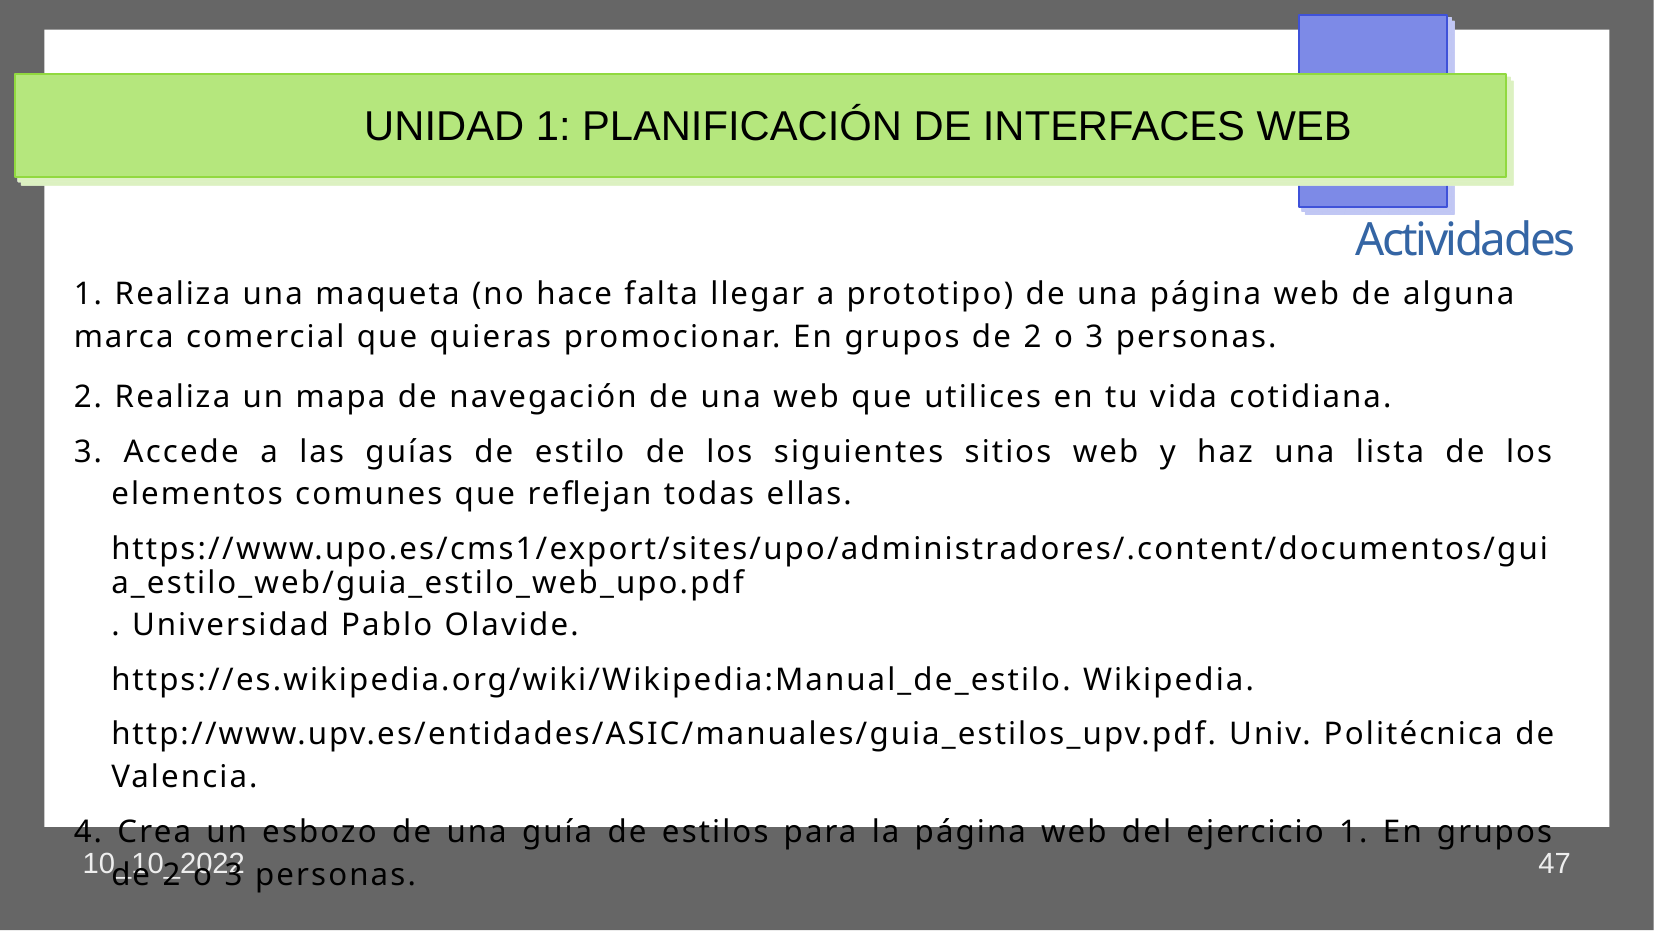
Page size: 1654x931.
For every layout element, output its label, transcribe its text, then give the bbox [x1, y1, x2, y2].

text_box 1. Realiza una maqueta (no hace falta llegar a prototipo) de una página web de alguna marca comercial que quieras promocionar. En grupos de 2 o 3 personas. 2. Realiza un mapa de navegación de una web que utilices en tu vida cotidiana. 3. Accede a las guías de estilo de los siguientes sitios web y haz una lista de los elementos comunes que reflejan todas ellas. https://www.upo.es/cms1/export/sites/upo/administradores/.content/documentos/guia_estilo_web/guia_estilo_web_upo.pdf. Universidad Pablo Olavide. https://es.wikipedia.org/wiki/Wikipedia:Manual_de_estilo. Wikipedia. http://www.upv.es/entidades/ASIC/manuales/guia_estilos_upv.pdf. Univ. Politécnica de Valencia. 4. Crea un esbozo de una guía de estilos para la página web del ejercicio 1. En grupos de 2 o 3 personas. [59, 263, 1572, 842]
text_box Actividades [58, 206, 1595, 841]
title UNIDAD 1: PLANIFICACIÓN DE INTERFACES WEB [29, 73, 1447, 178]
